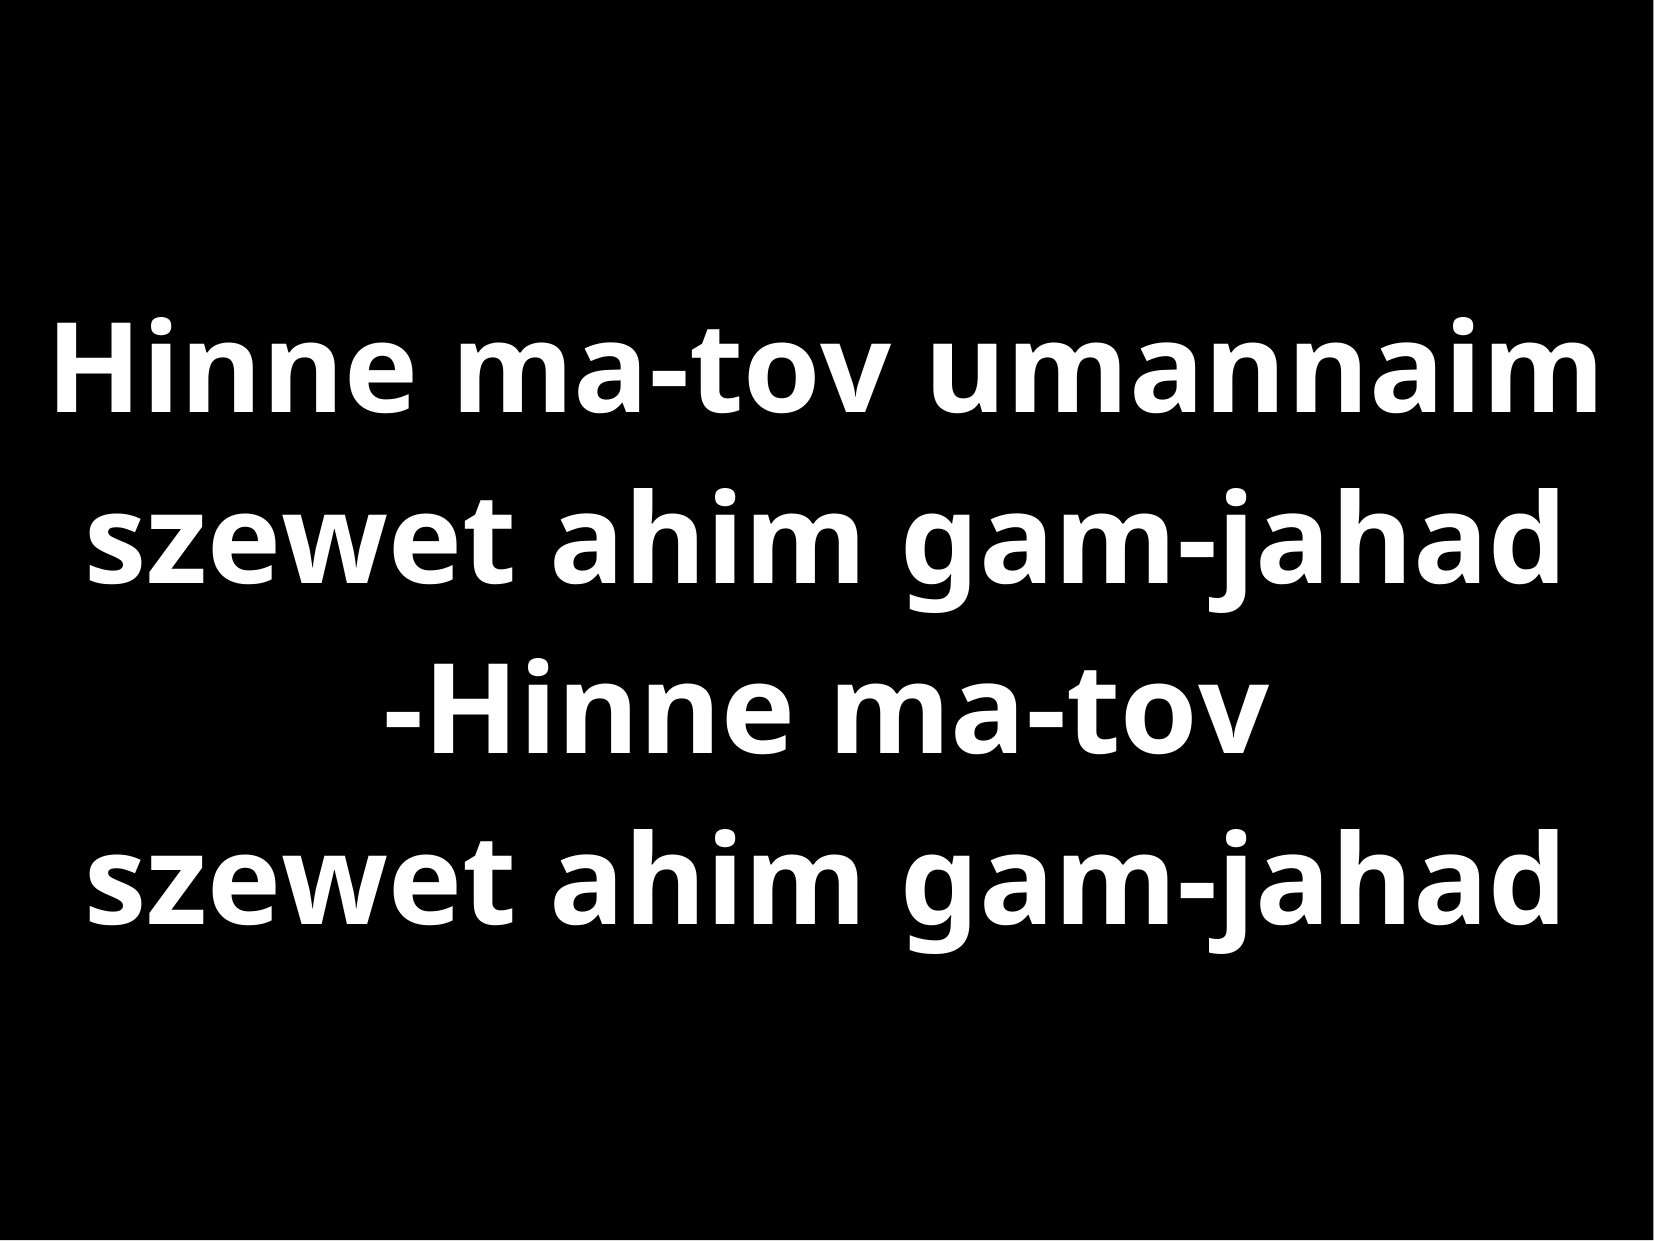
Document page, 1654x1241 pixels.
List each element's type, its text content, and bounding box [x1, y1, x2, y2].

title Hinne ma-tov umannaim szewet ahim gam-jahad -Hinne ma-tov szewet ahim gam-jahad [0, 0, 1654, 1241]
